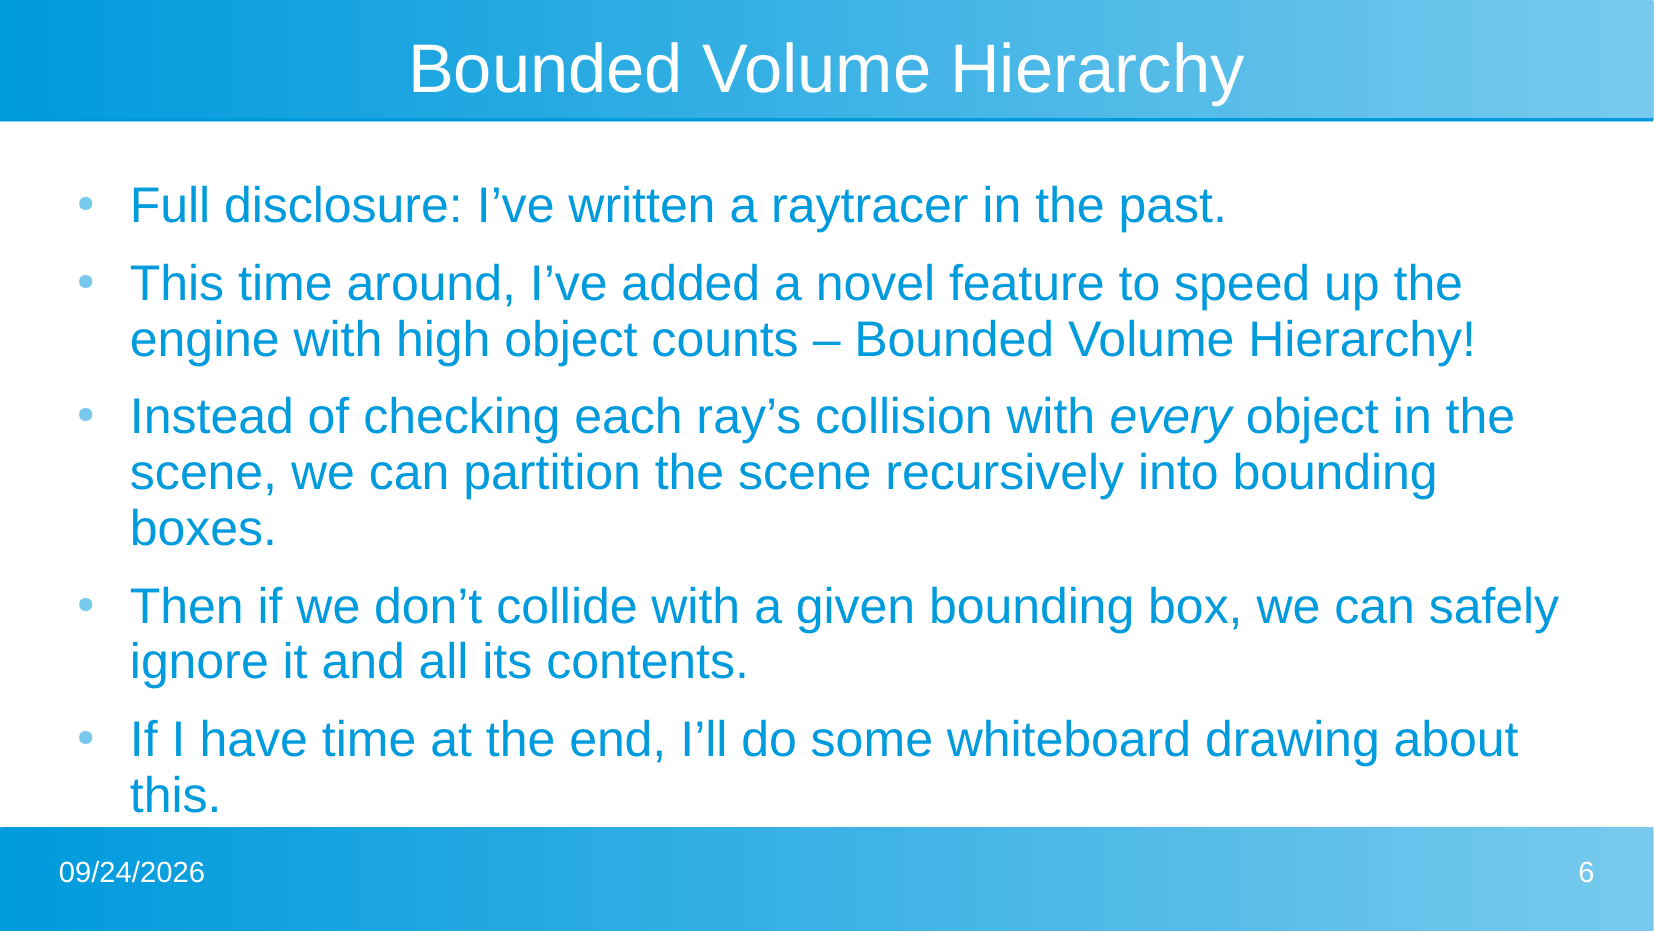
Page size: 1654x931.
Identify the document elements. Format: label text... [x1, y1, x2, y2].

title Bounded Volume Hierarchy [59, 29, 1595, 108]
list Full disclosure: I’ve written a raytracer in the past. This time around, I’ve added a novel feature to speed up the engine with high object counts – Bounded Volume Hierarchy! Instead of checking each ray’s collision with every object in the scene, we can partition the scene recursively into bounding boxes. Then if we don’t collide with a given bounding box, we can safely ignore it and all its contents. If I have time at the end, I’ll do some whiteboard drawing about this. [59, 177, 1595, 768]
